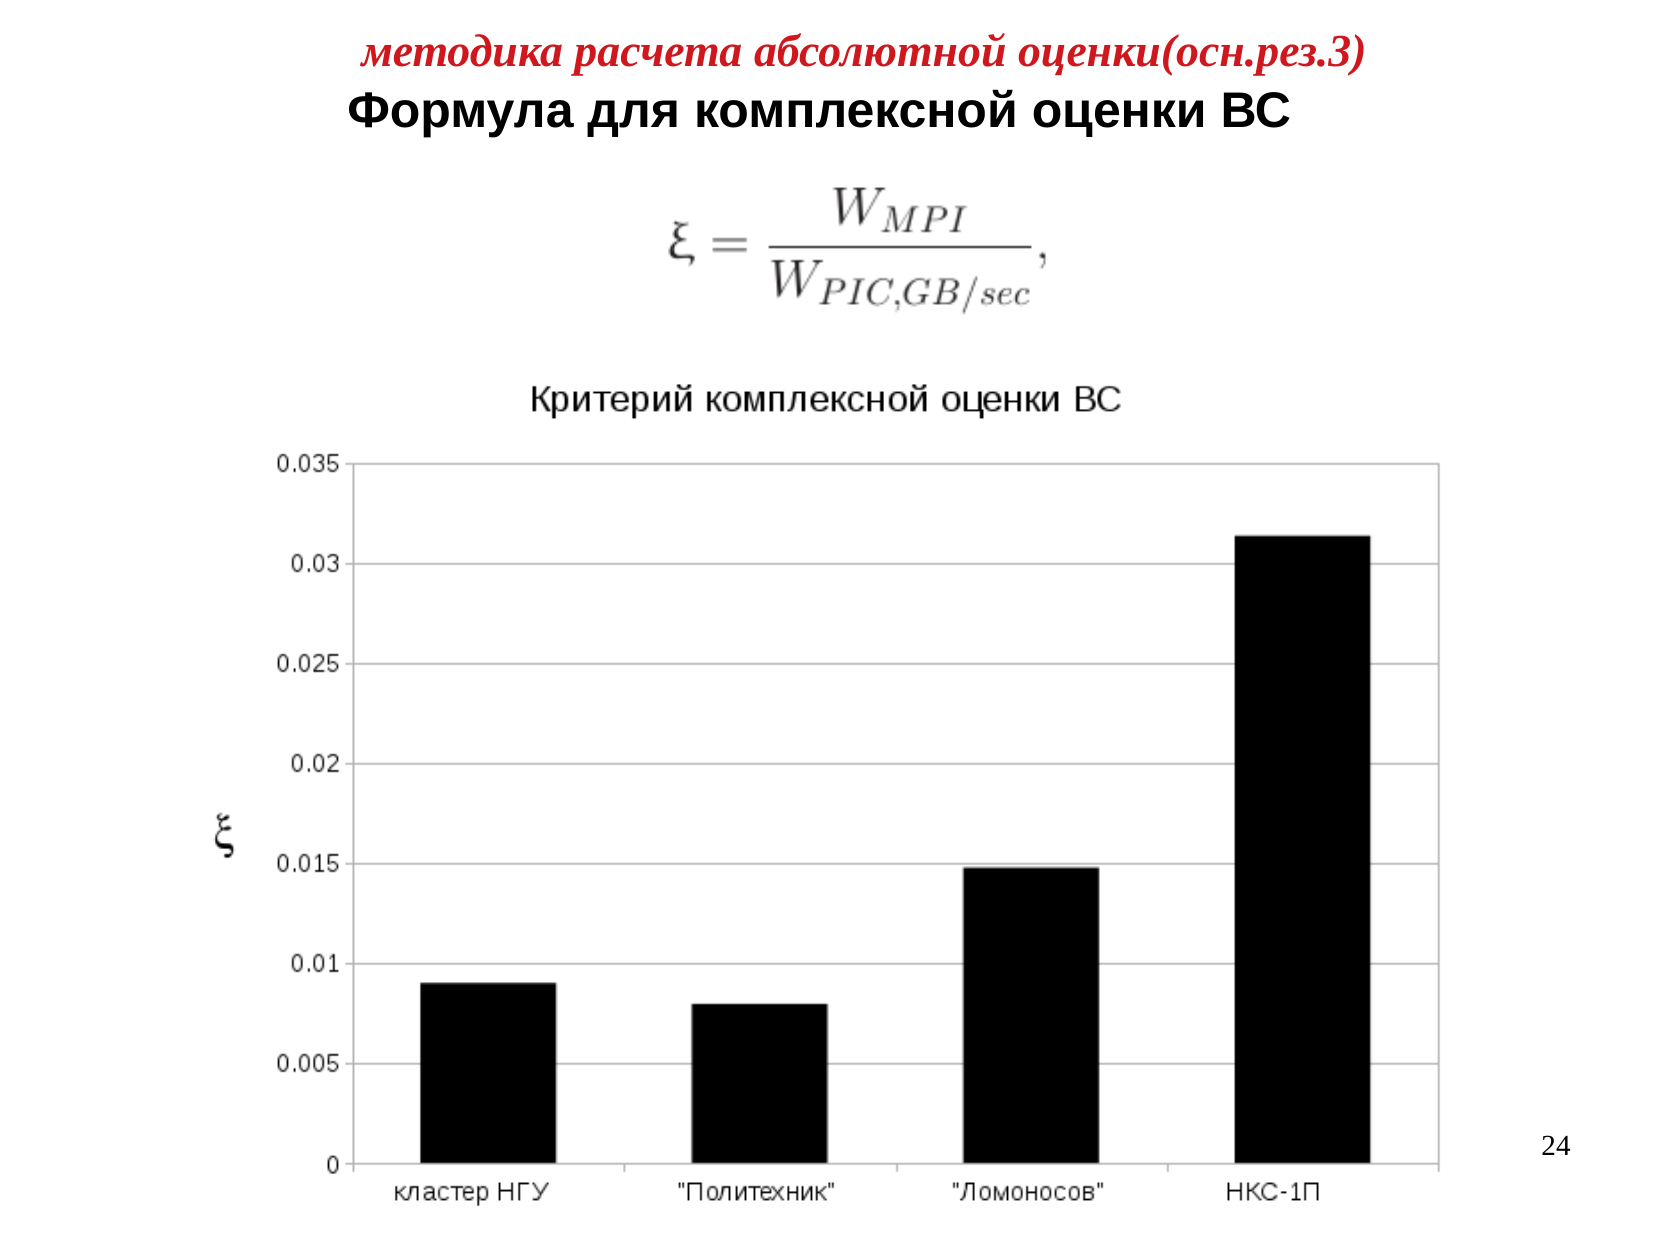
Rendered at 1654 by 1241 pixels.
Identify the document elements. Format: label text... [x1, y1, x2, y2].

picture [189, 342, 1465, 1224]
title Формула для комплексной оценки ВС [0, 0, 1654, 163]
text_box методика расчета абсолютной оценки(осн.рез.3) [346, 18, 1457, 135]
picture [641, 140, 1094, 339]
